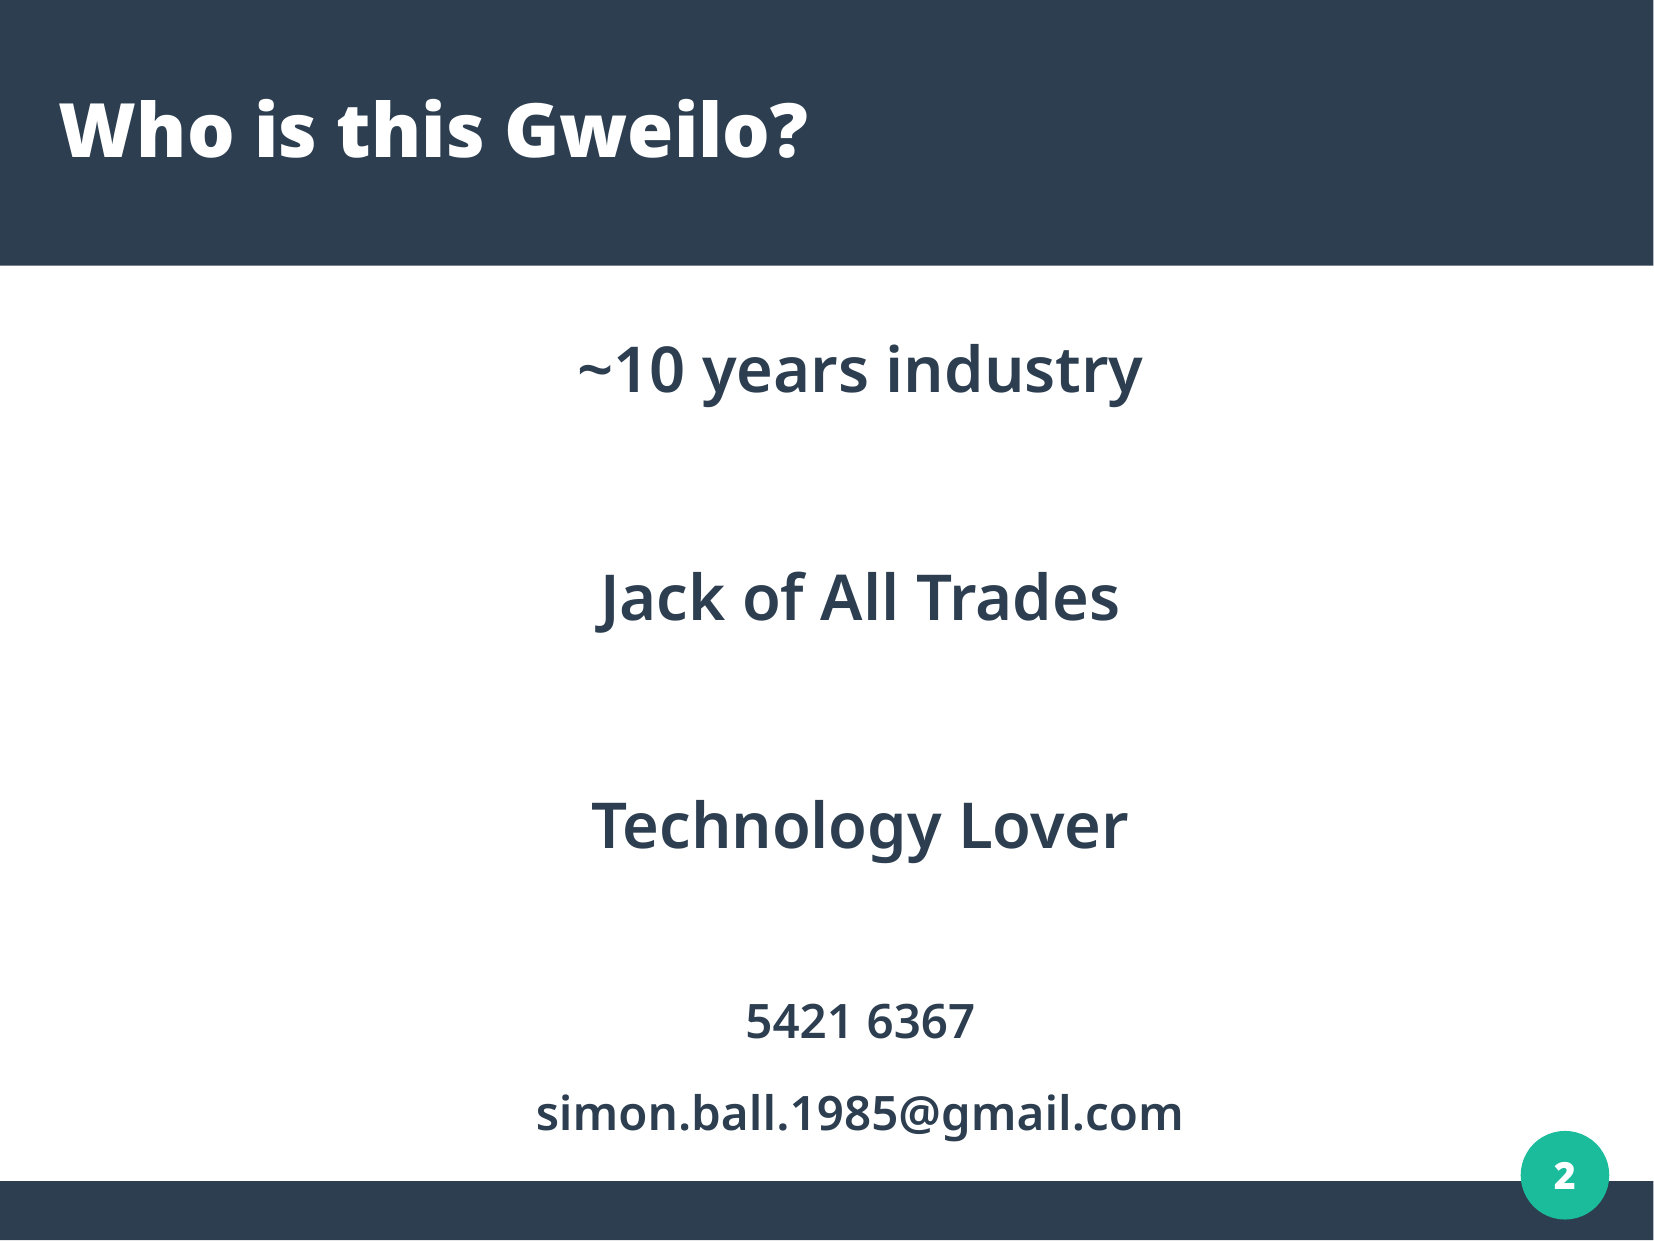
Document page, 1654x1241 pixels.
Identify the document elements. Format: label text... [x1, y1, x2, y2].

title Who is this Gweilo? [59, 49, 1595, 207]
list ~10 years industry Jack of All Trades Technology Lover 5421 6367 simon.ball.1985@gmail.com [59, 324, 1595, 1152]
